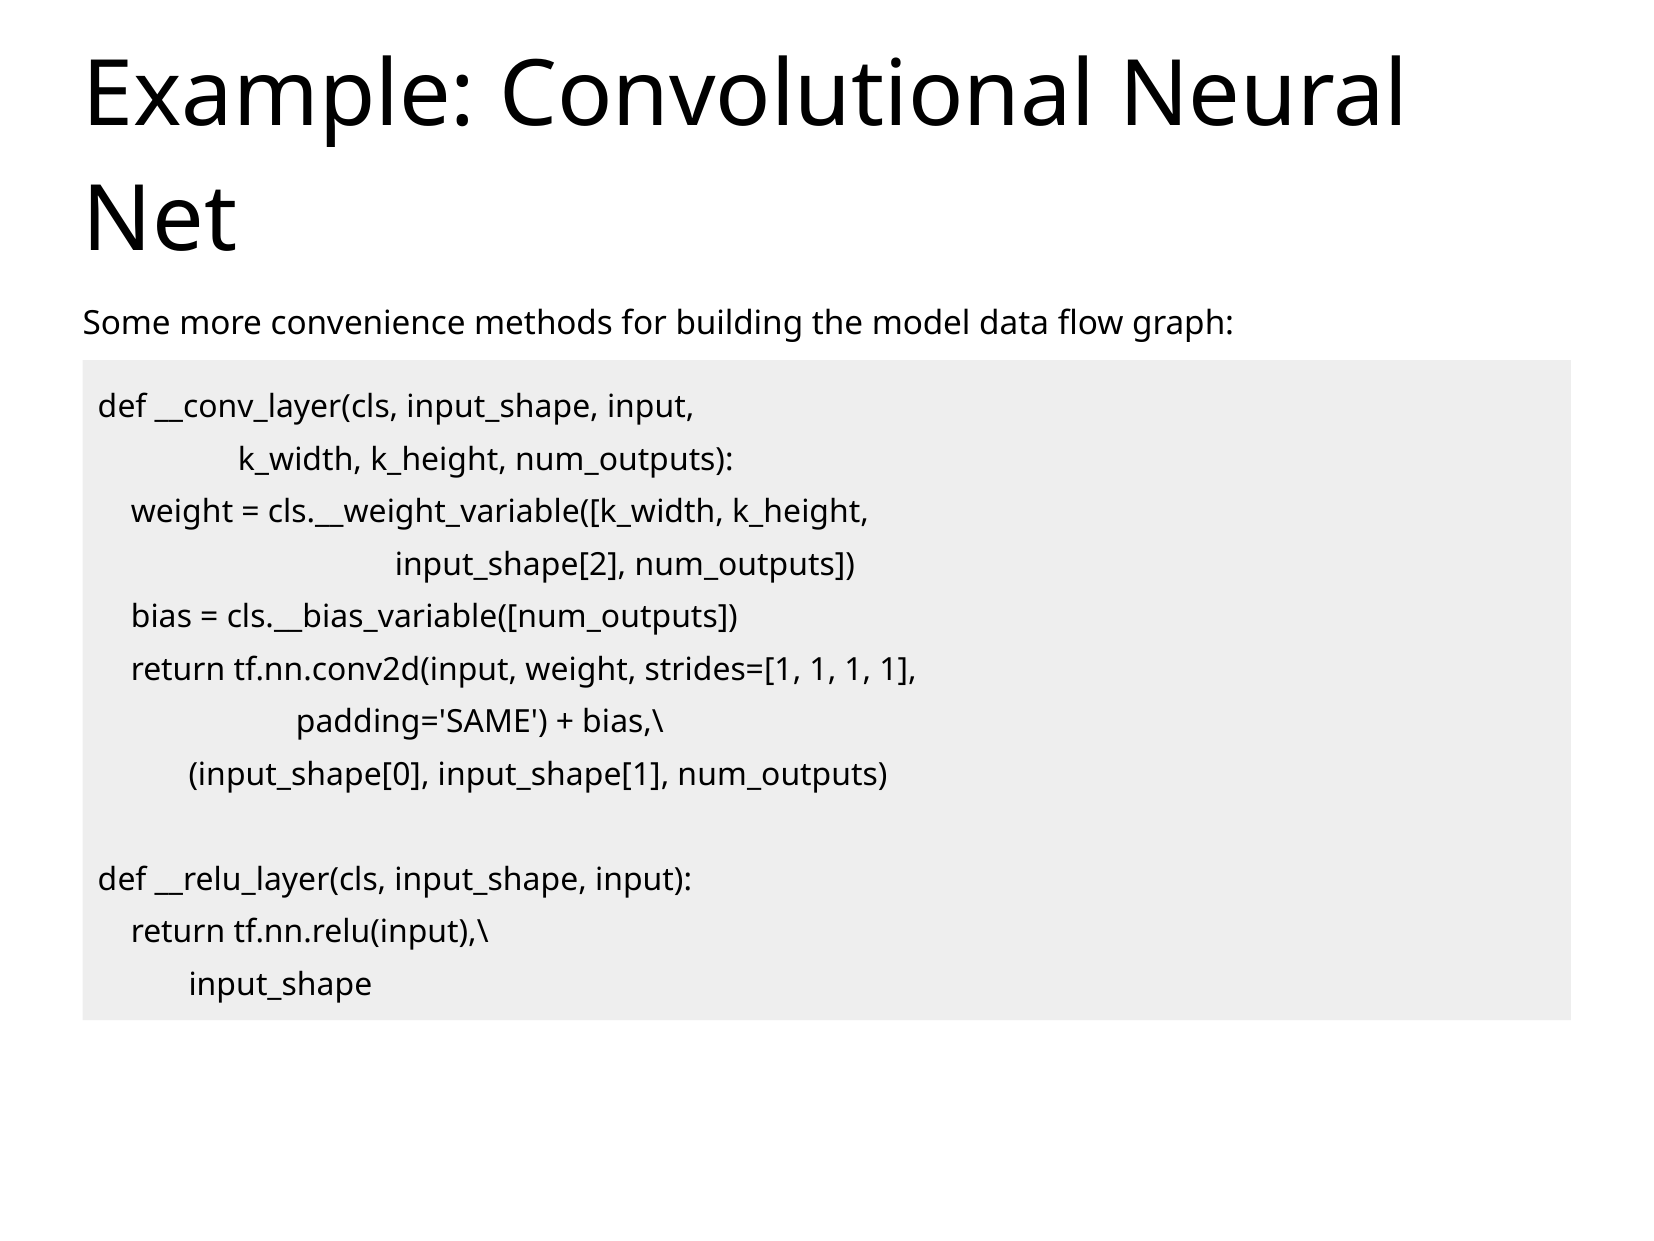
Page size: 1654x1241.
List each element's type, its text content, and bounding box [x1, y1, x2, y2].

list Some more convenience methods for building the model data flow graph: [82, 290, 1571, 346]
title Example: Convolutional Neural Net [82, 49, 1571, 257]
list def __conv_layer(cls, input_shape, input, k_width, k_height, num_outputs): weight = cls.__weight_variable([k_width, k_height, input_shape[2], num_outputs]) bias = cls.__bias_variable([num_outputs]) return tf.nn.conv2d(input, weight, strides=[1, 1, 1, 1], padding='SAME') + bias,\ (input_shape[0], input_shape[1], num_outputs) def __relu_layer(cls, input_shape, input): return tf.nn.relu(input),\ input_shape [82, 360, 1571, 1021]
